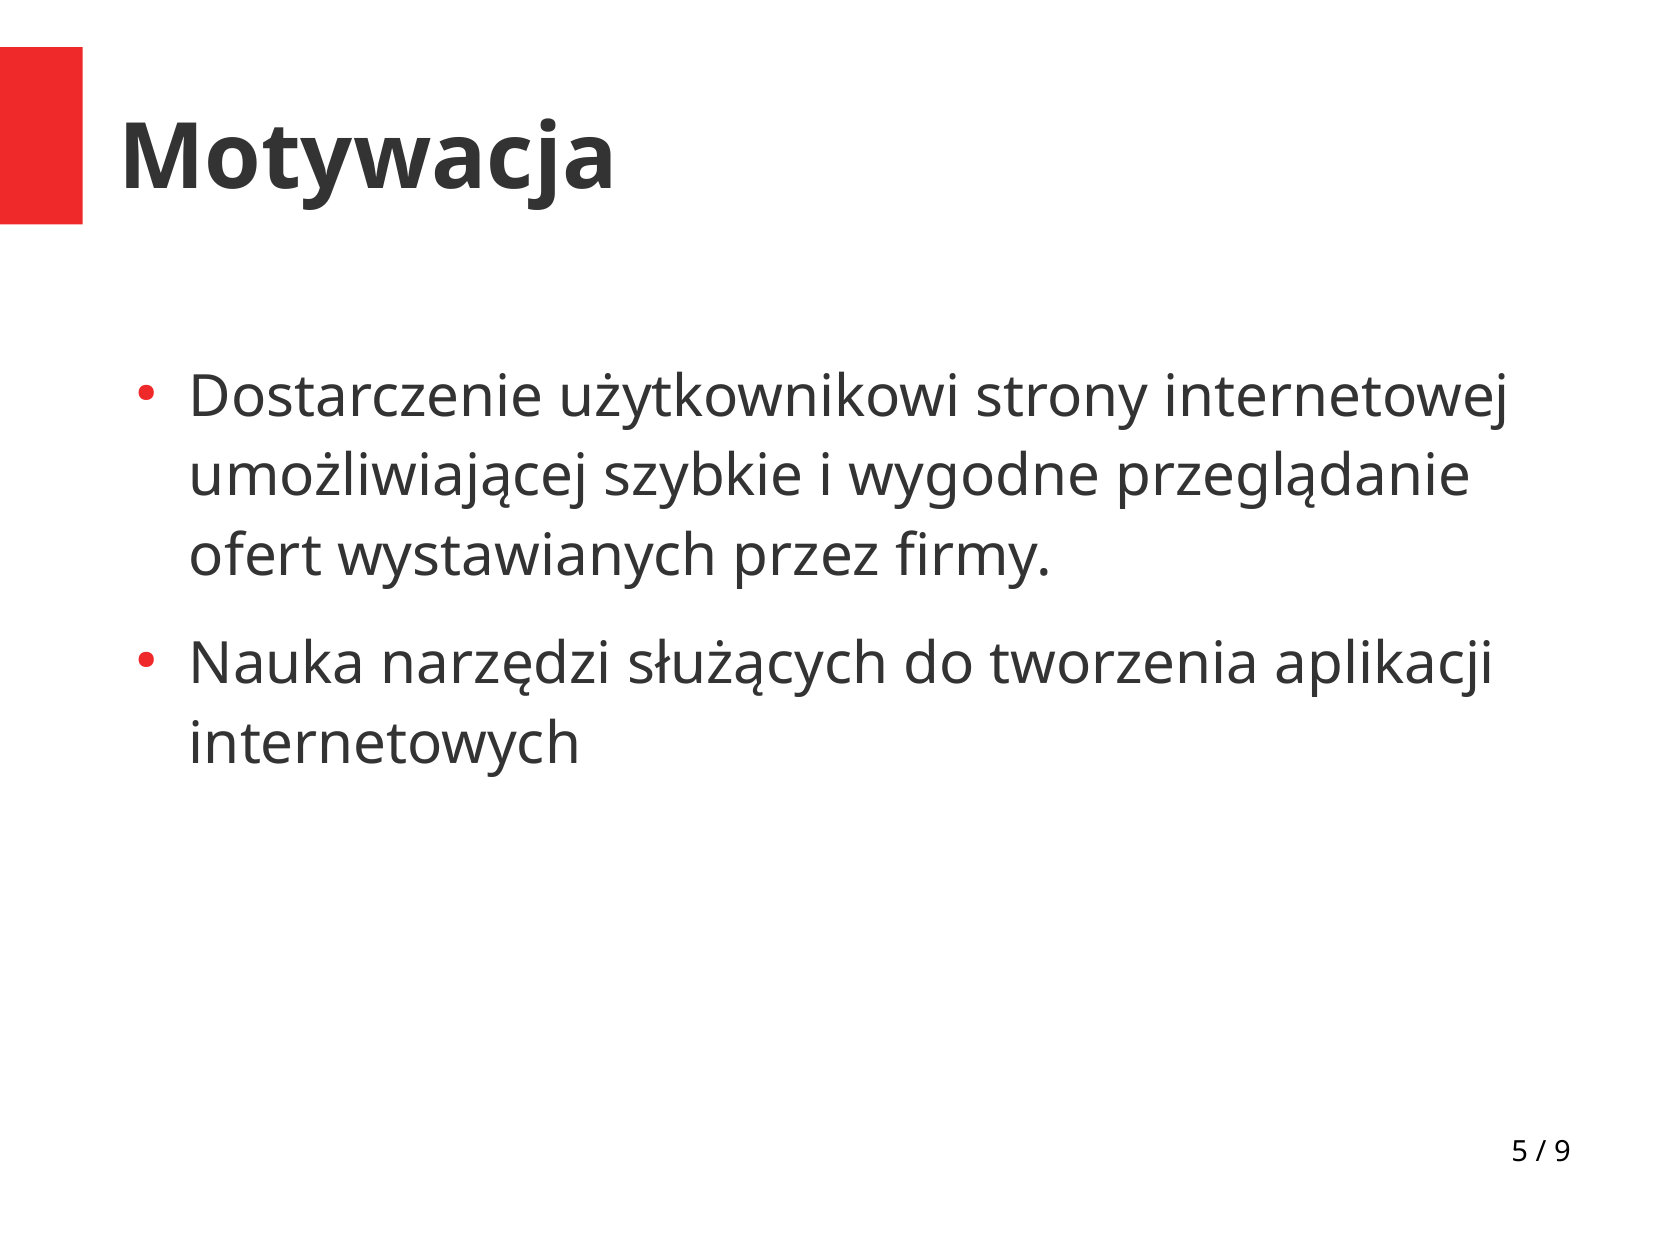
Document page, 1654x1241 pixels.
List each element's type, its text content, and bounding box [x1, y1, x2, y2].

list Dostarczenie użytkownikowi strony internetowej umożliwiającej szybkie i wygodne przeglądanie ofert wystawianych przez firmy. Nauka narzędzi służących do tworzenia aplikacji internetowych [118, 354, 1536, 1074]
title Motywacja [118, 49, 1571, 257]
